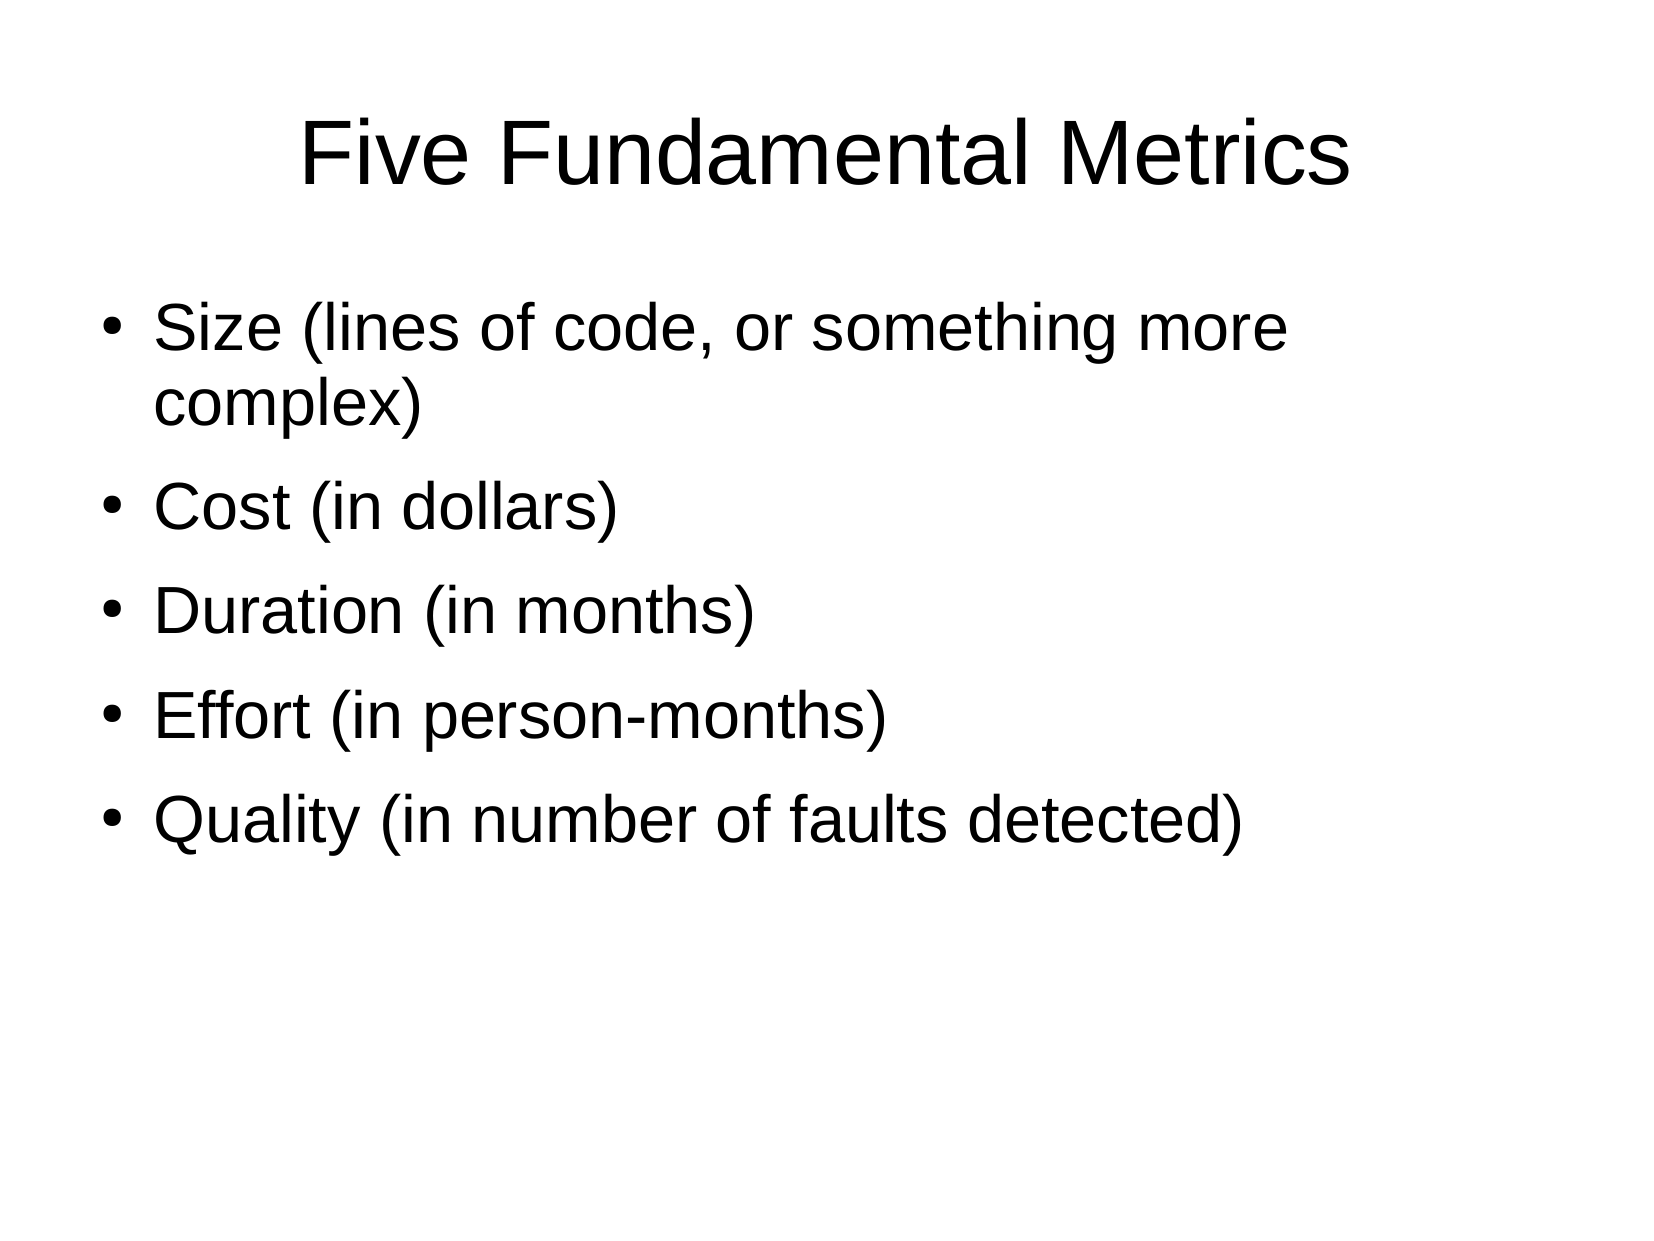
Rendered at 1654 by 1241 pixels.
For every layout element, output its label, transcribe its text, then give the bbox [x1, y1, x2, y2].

list Size (lines of code, or something more complex) Cost (in dollars) Duration (in months) Effort (in person-months) Quality (in number of faults detected) [82, 290, 1571, 1010]
title Five Fundamental Metrics [82, 49, 1571, 257]
